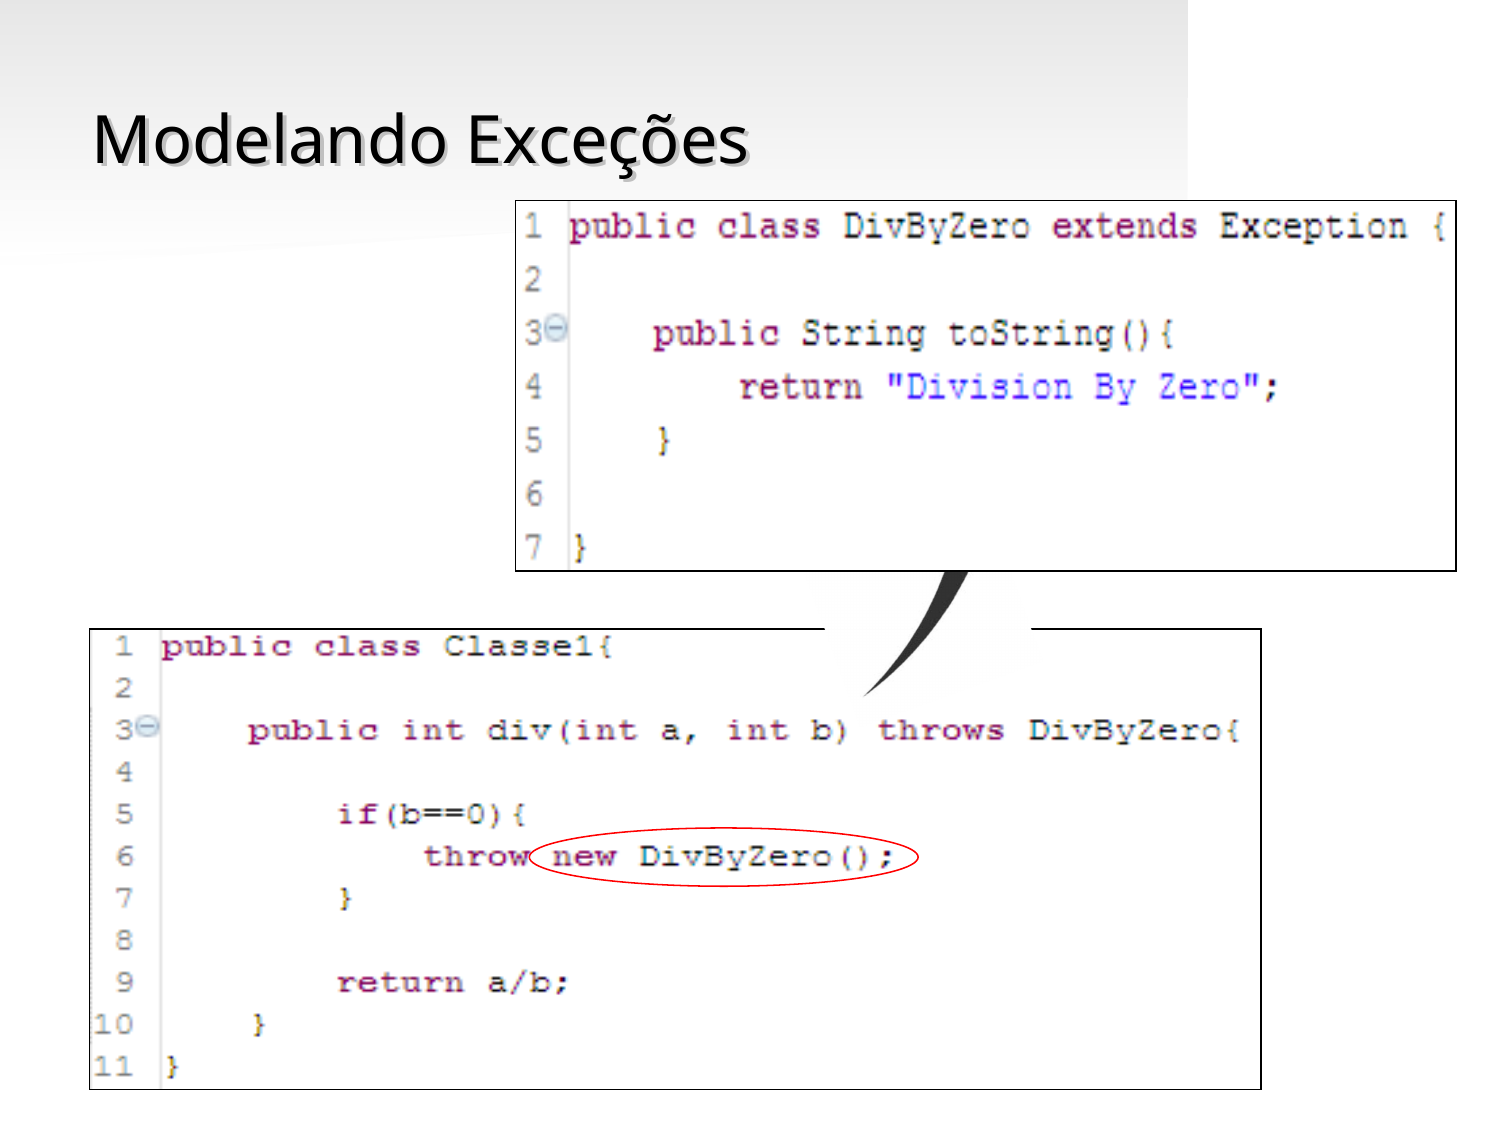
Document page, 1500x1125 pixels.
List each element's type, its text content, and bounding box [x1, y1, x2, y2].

title Modelando Exceções [76, 42, 1427, 231]
picture [516, 201, 1456, 571]
picture [90, 572, 1261, 1089]
